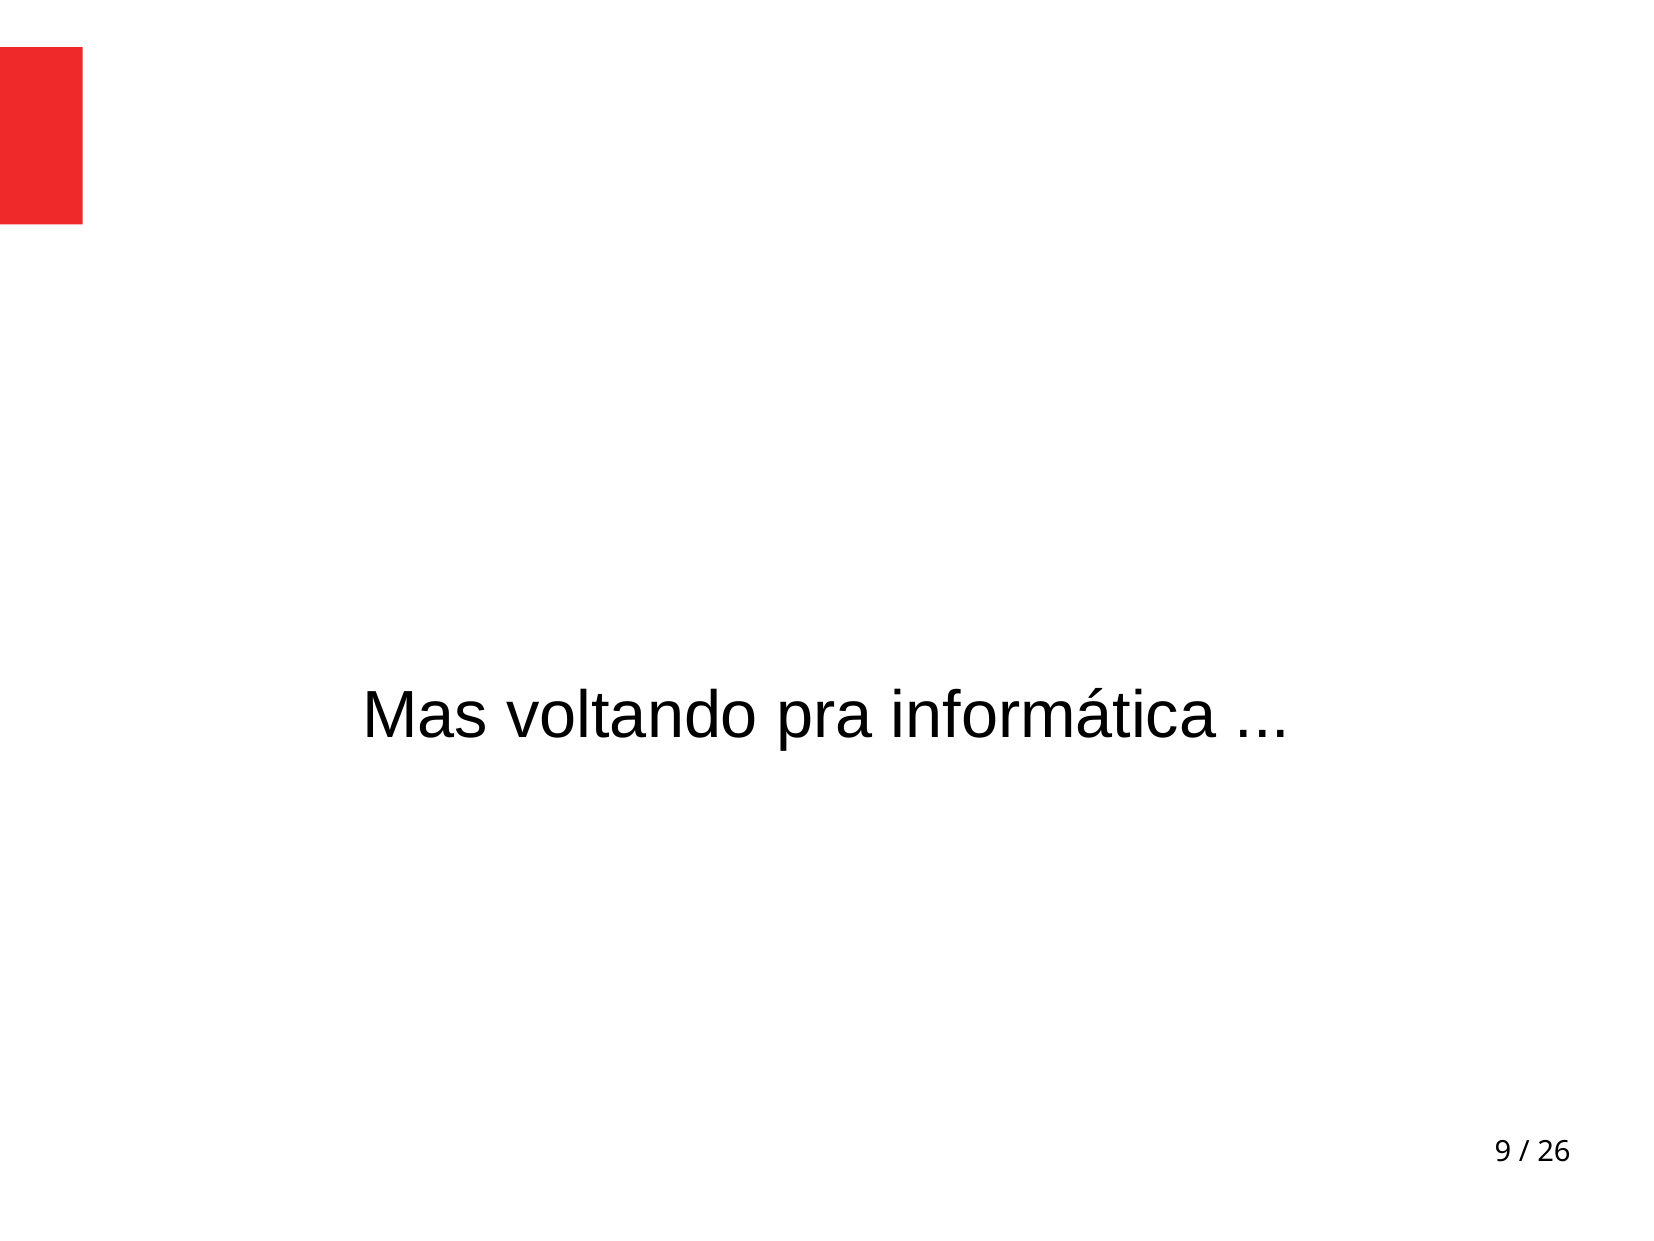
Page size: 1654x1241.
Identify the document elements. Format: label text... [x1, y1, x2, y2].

subtitle Mas voltando pra informática ... [118, 354, 1536, 1074]
